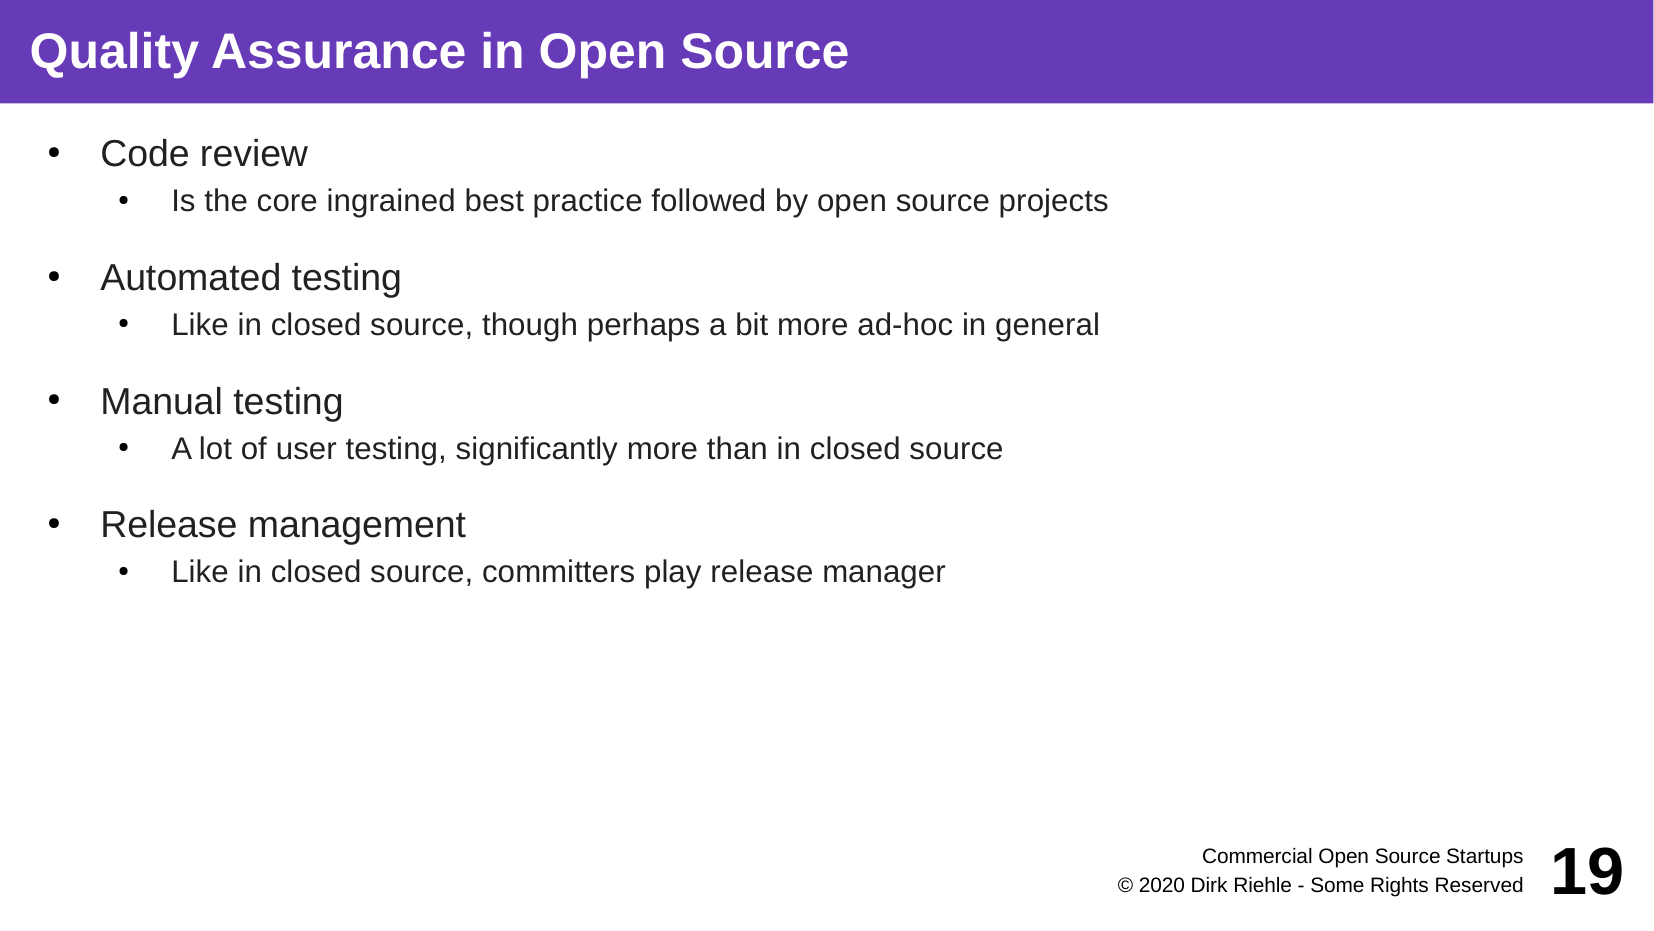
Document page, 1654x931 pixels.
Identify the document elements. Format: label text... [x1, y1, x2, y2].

list Code review Is the core ingrained best practice followed by open source projects Automated testing Like in closed source, though perhaps a bit more ad-hoc in general Manual testing A lot of user testing, significantly more than in closed source Release management Like in closed source, committers play release manager [29, 132, 1625, 813]
title Quality Assurance in Open Source [0, 0, 1654, 104]
